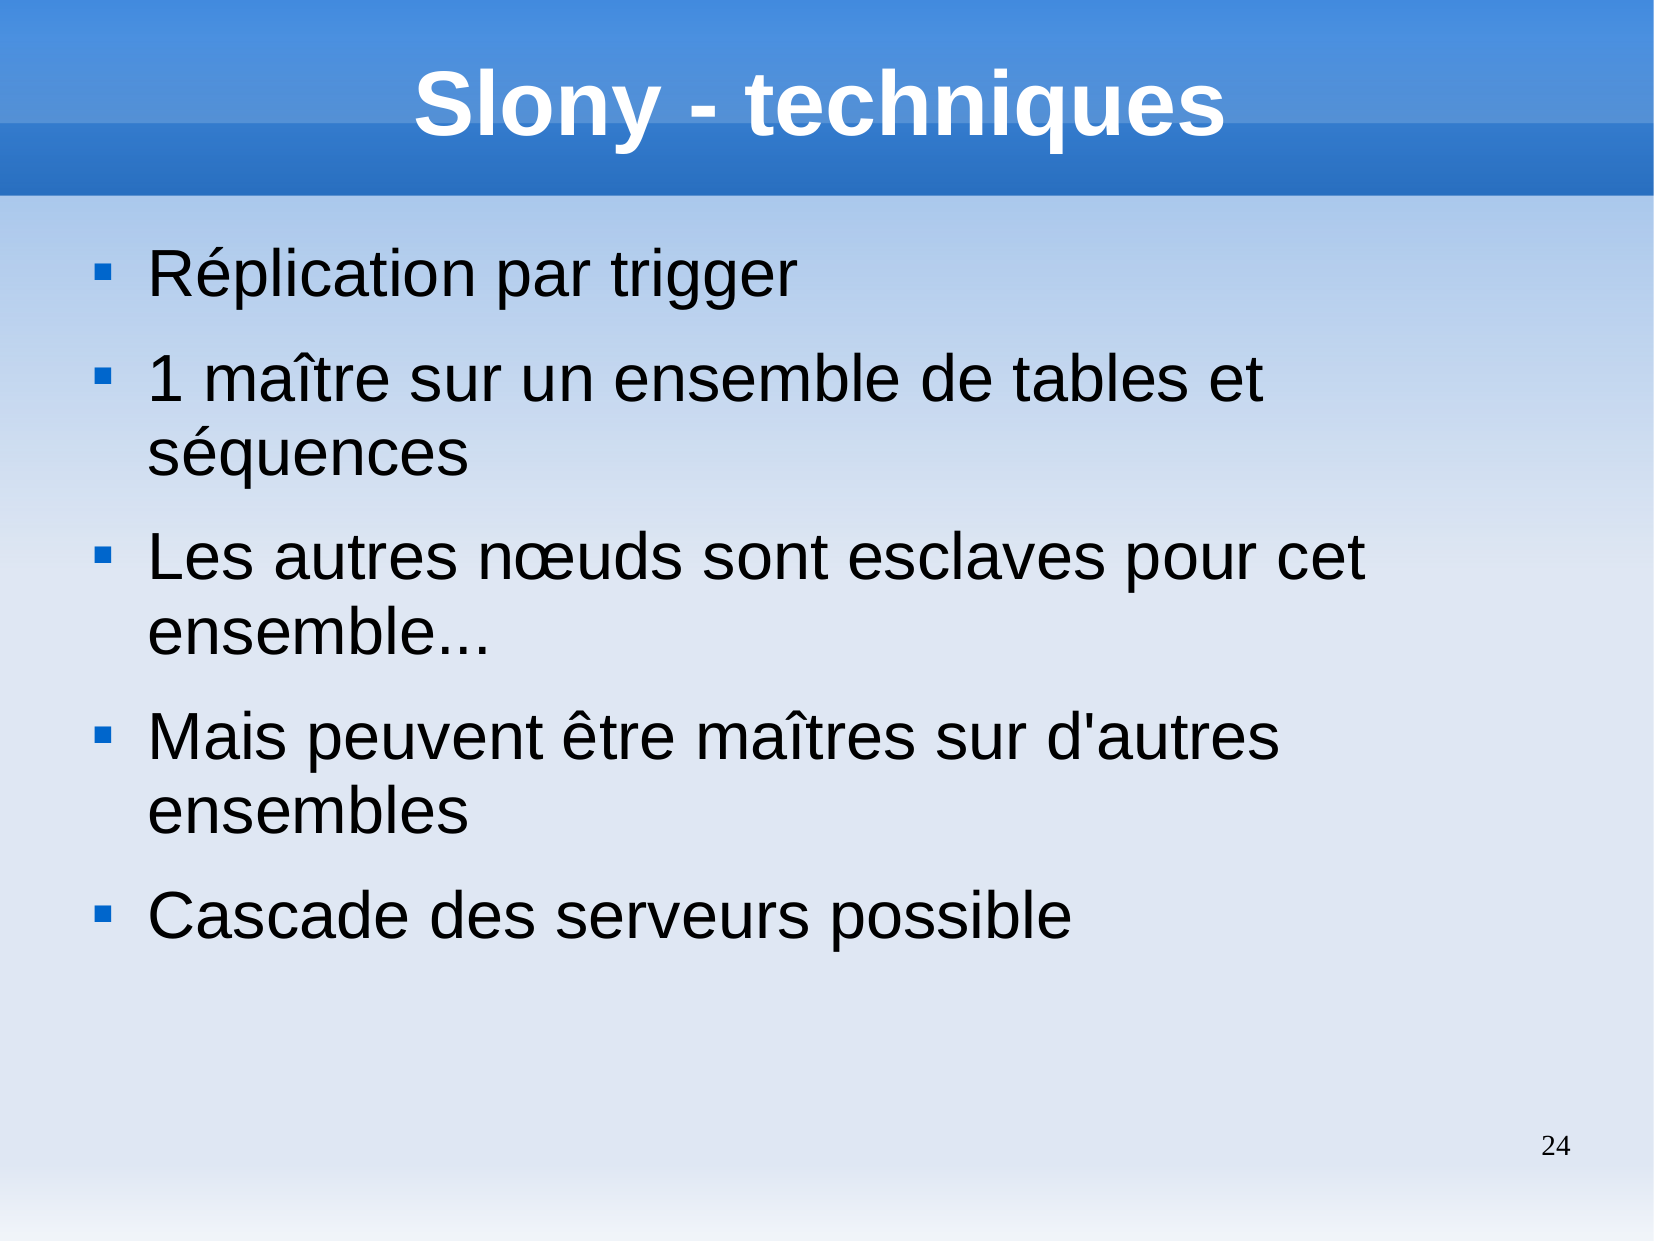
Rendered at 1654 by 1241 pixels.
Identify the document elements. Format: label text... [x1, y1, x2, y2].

picture [0, 0, 1654, 1241]
list Réplication par trigger 1 maître sur un ensemble de tables et séquences Les autres nœuds sont esclaves pour cet ensemble... Mais peuvent être maîtres sur d'autres ensembles Cascade des serveurs possible [76, 236, 1565, 1040]
title Slony - techniques [76, 0, 1565, 208]
